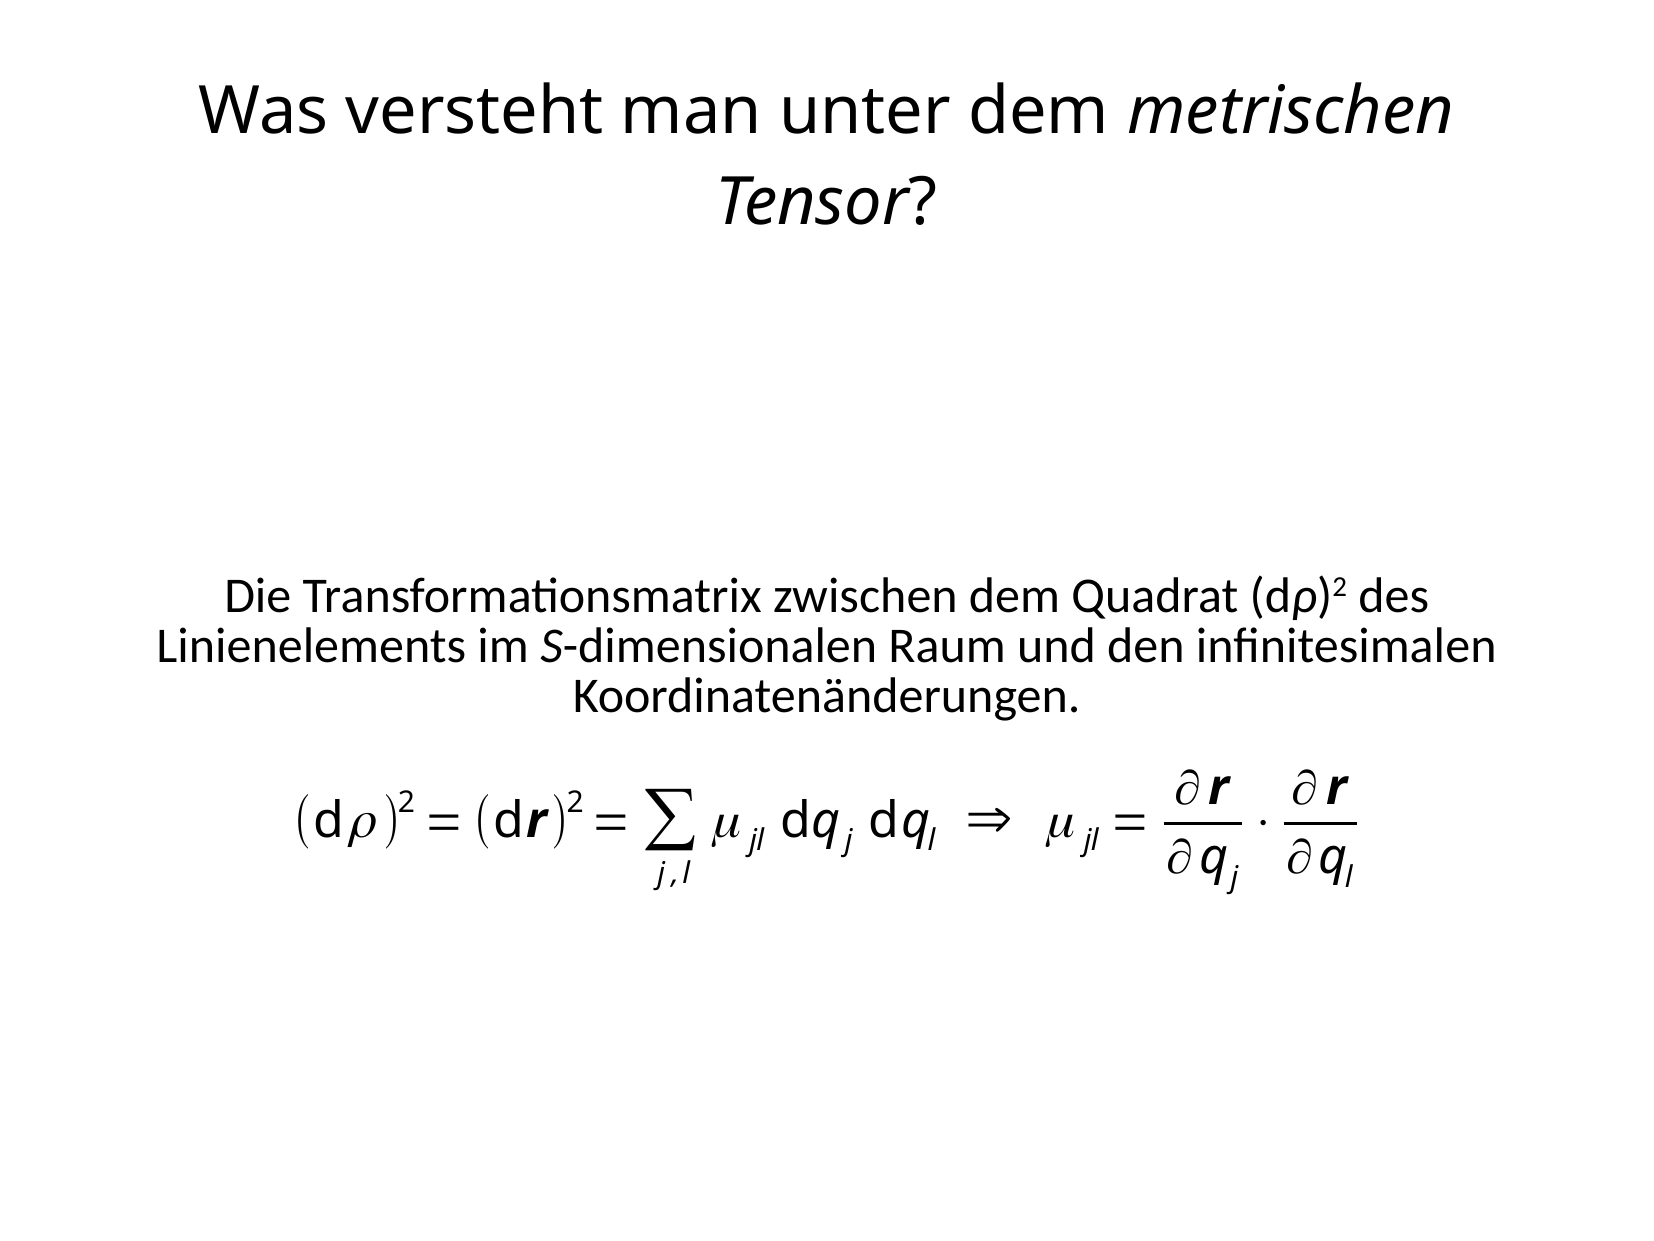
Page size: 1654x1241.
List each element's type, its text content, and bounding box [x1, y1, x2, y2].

subtitle Die Transformationsmatrix zwischen dem Quadrat (dρ)2 des Linienelements im S-dimensionalen Raum und den infinitesimalen Koordinatenänderungen. [82, 290, 1571, 1010]
chart [288, 758, 1365, 896]
title Was versteht man unter dem metrischen Tensor? [82, 49, 1571, 257]
